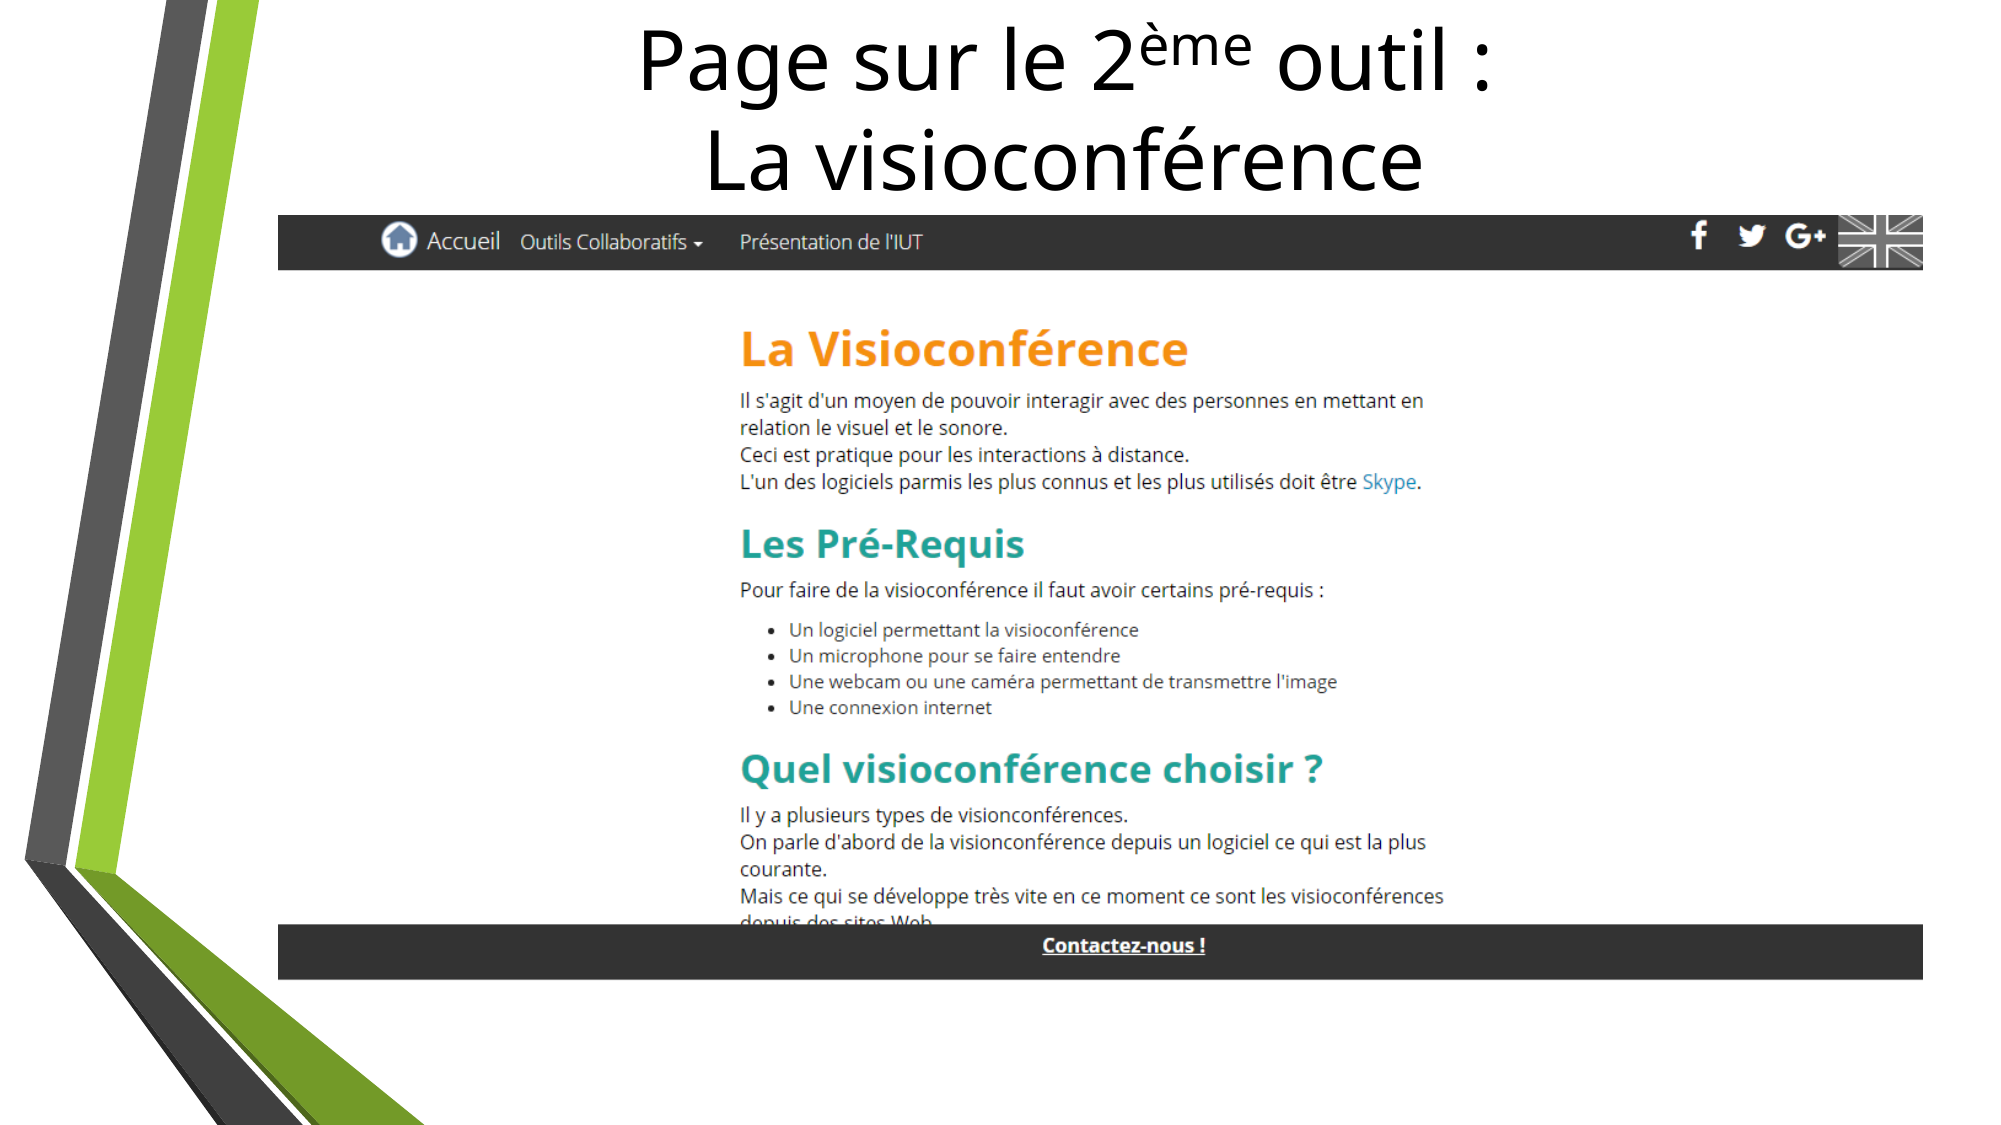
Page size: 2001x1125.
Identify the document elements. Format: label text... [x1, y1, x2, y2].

picture [278, 215, 1923, 981]
title Page sur le 2ème outil : La visioconférence [243, 0, 1887, 193]
